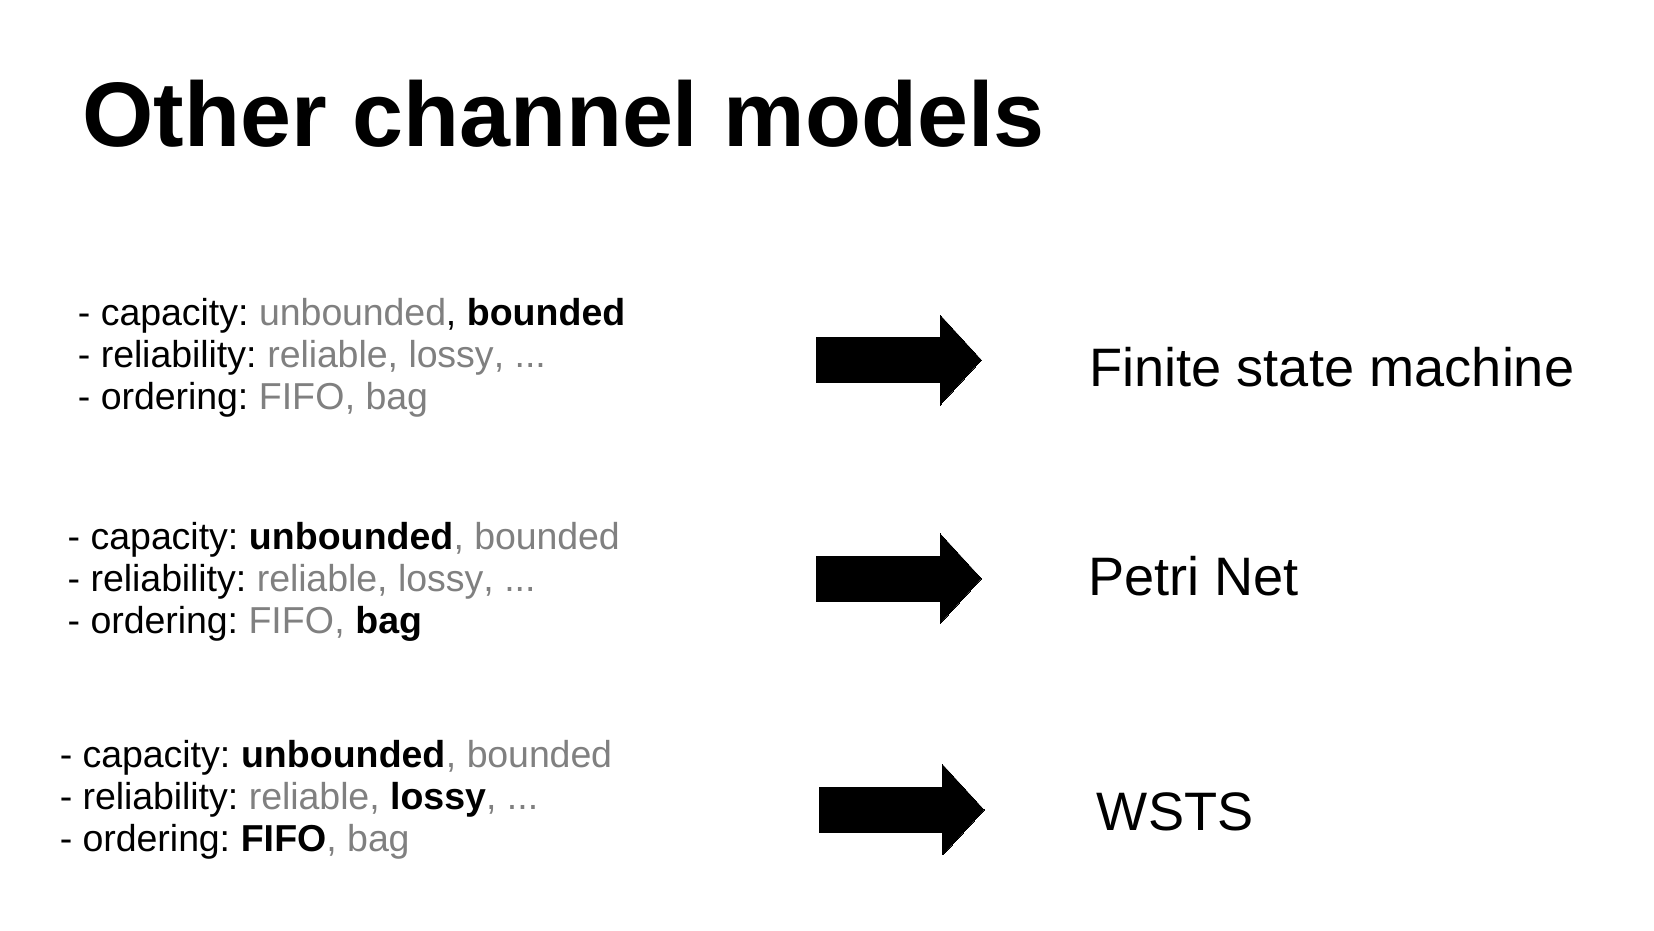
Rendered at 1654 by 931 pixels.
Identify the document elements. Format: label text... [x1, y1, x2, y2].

text_box Finite state machine [1074, 329, 1591, 406]
text_box [816, 533, 982, 624]
text_box [816, 315, 982, 406]
text_box - capacity: unbounded, bounded - reliability: reliable, lossy, ... - ordering: FIFO, bag [52, 508, 635, 650]
text_box - capacity: unbounded, bounded - reliability: reliable, lossy, ... - ordering: FIFO, bag [45, 725, 627, 867]
text_box WSTS [1082, 774, 1269, 850]
text_box - capacity: unbounded, bounded - reliability: reliable, lossy, ... - ordering: FIFO, bag [63, 283, 691, 509]
title Other channel models [82, 37, 1571, 193]
text_box Petri Net [1073, 539, 1315, 615]
text_box [819, 764, 985, 855]
